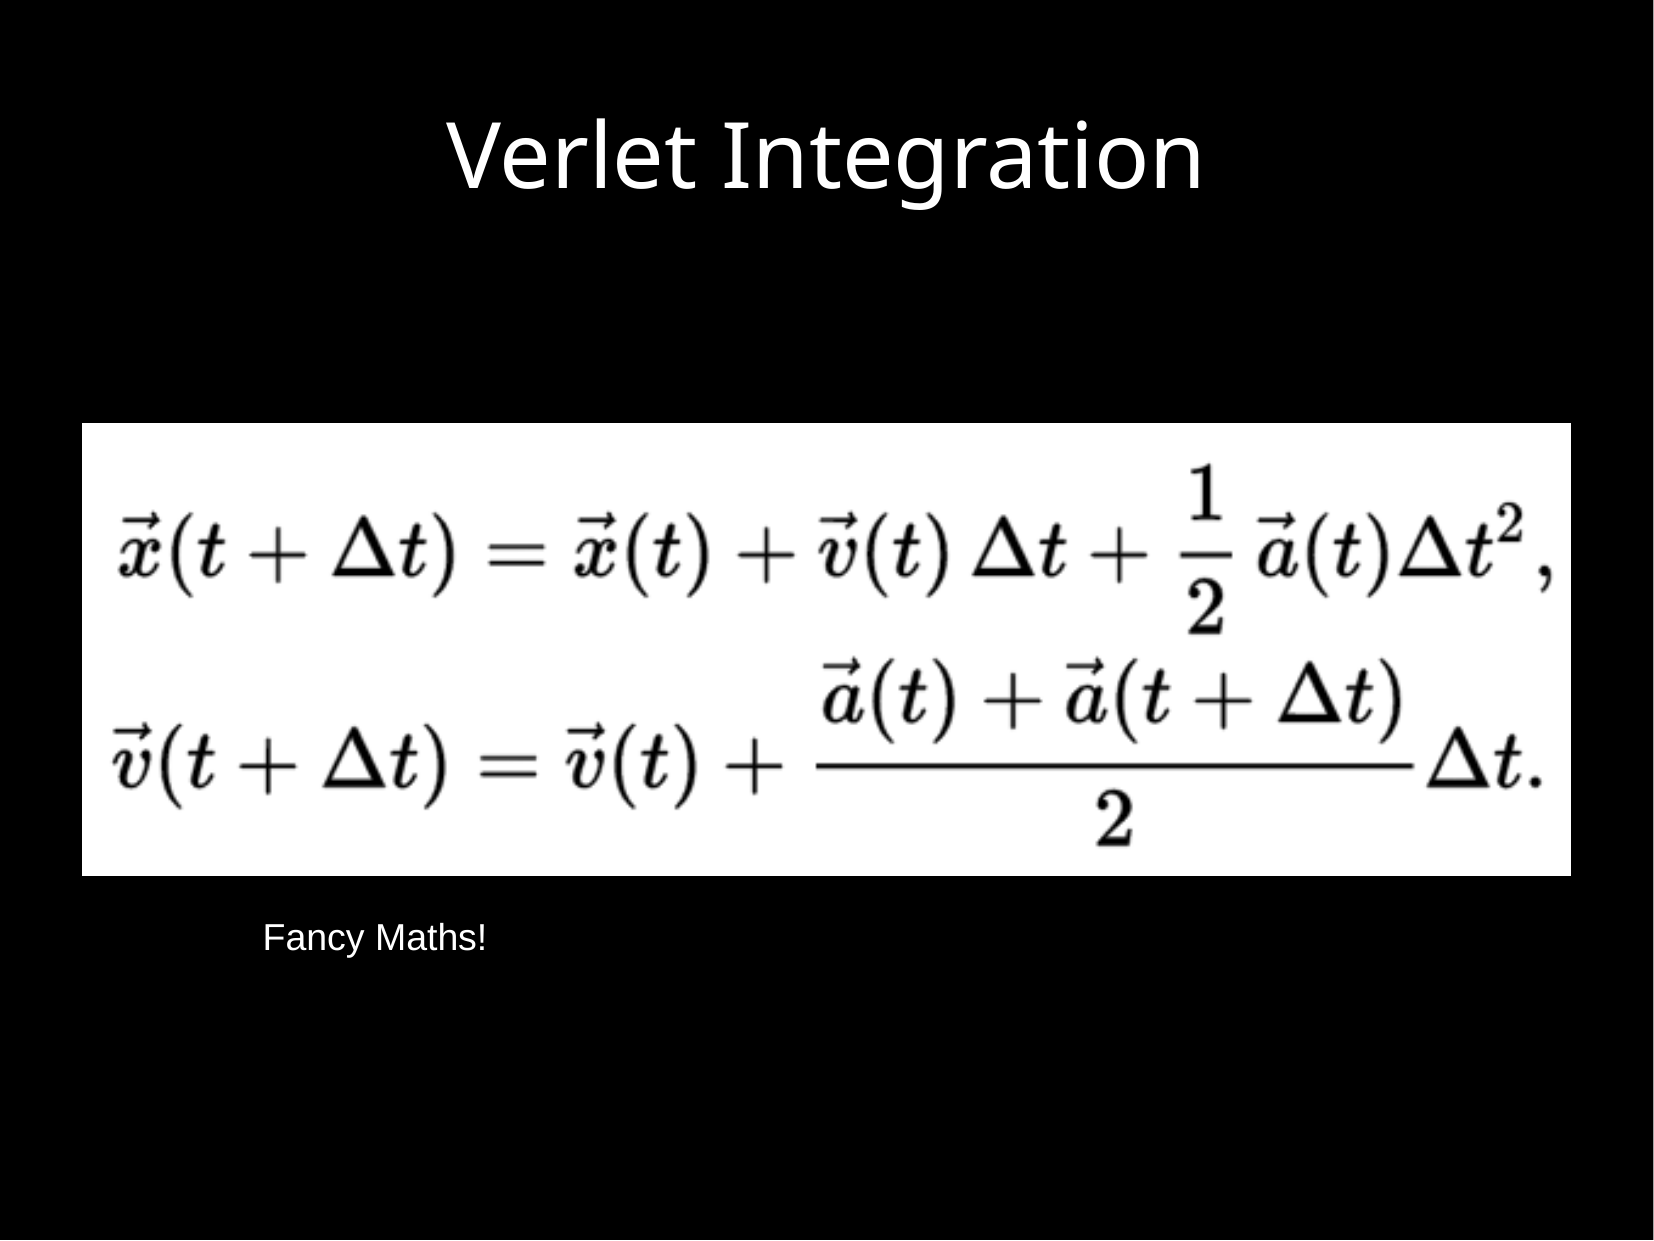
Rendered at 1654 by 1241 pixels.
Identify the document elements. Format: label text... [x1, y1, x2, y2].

title Verlet Integration [82, 49, 1571, 257]
text_box Fancy Maths! [248, 909, 1477, 966]
picture [82, 423, 1571, 876]
